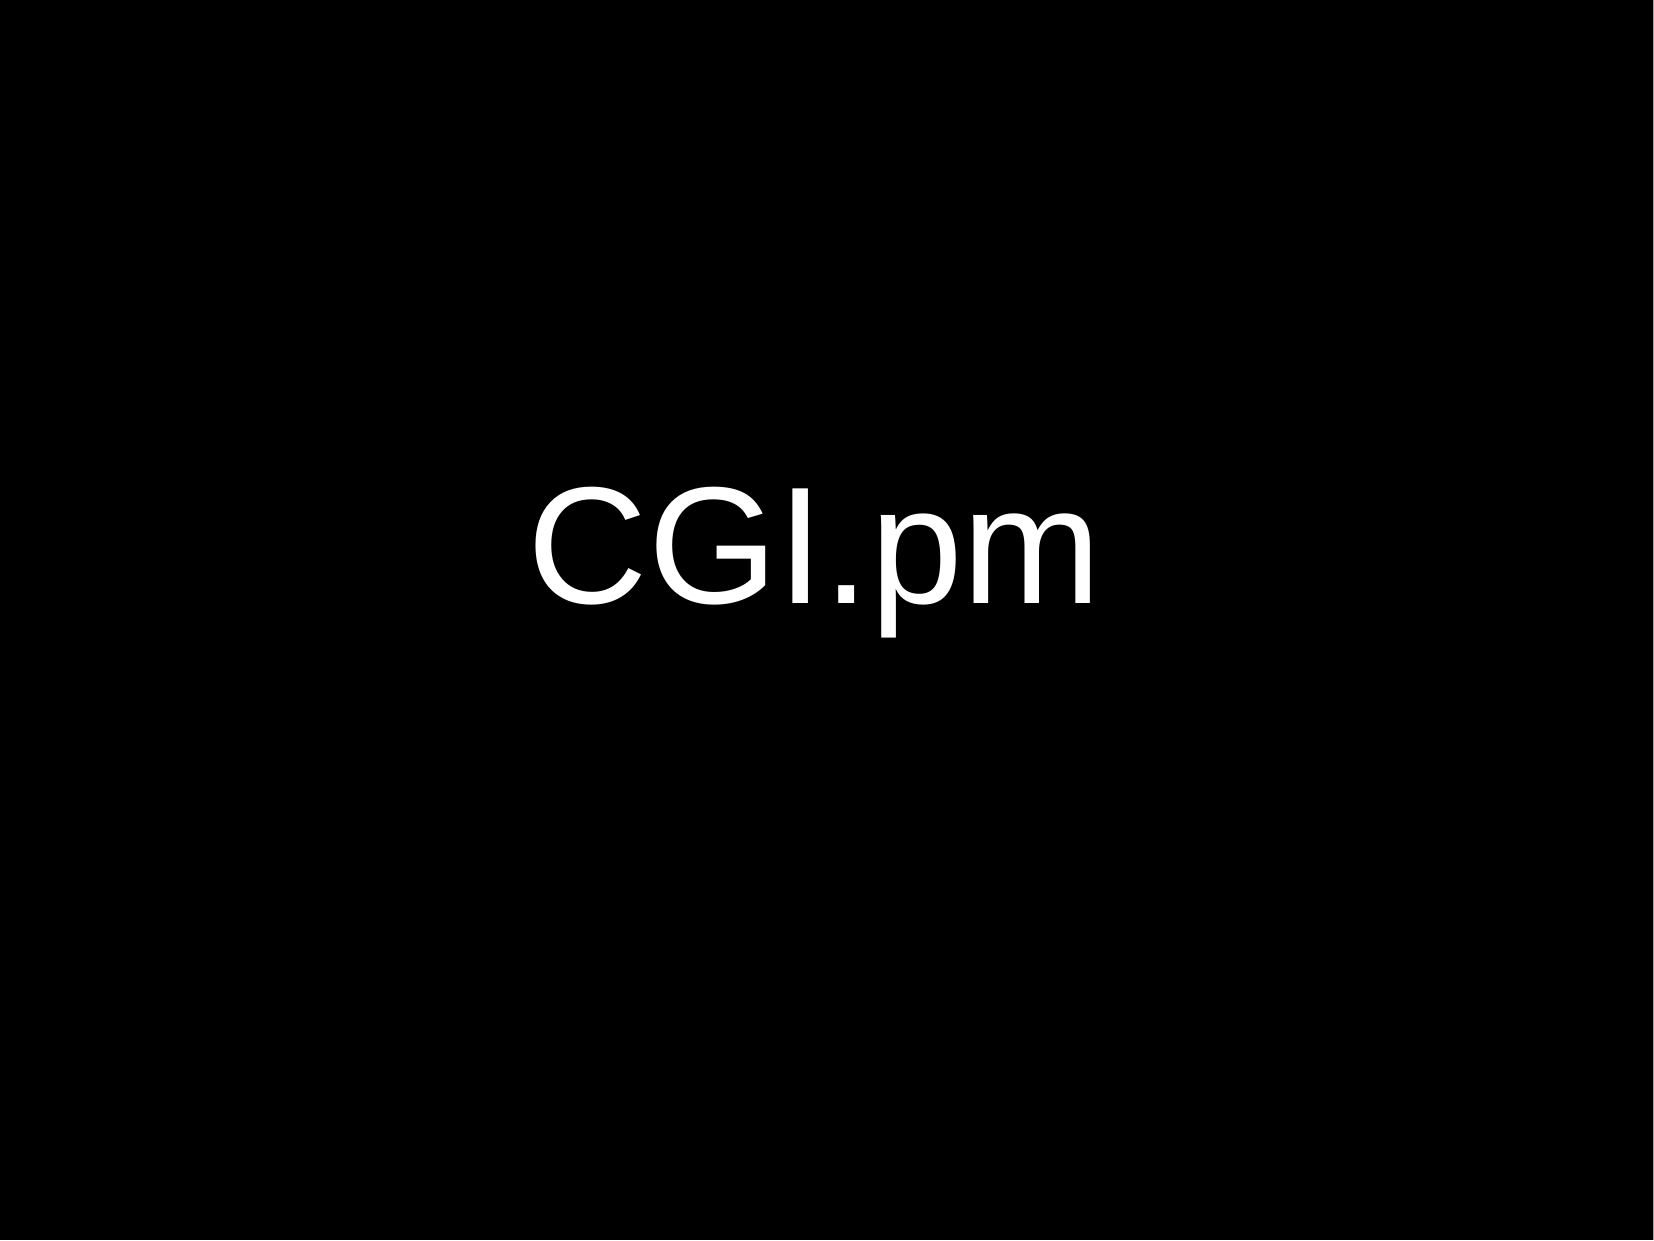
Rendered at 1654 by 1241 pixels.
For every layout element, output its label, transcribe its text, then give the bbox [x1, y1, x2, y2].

title CGI.pm [70, 421, 1560, 671]
